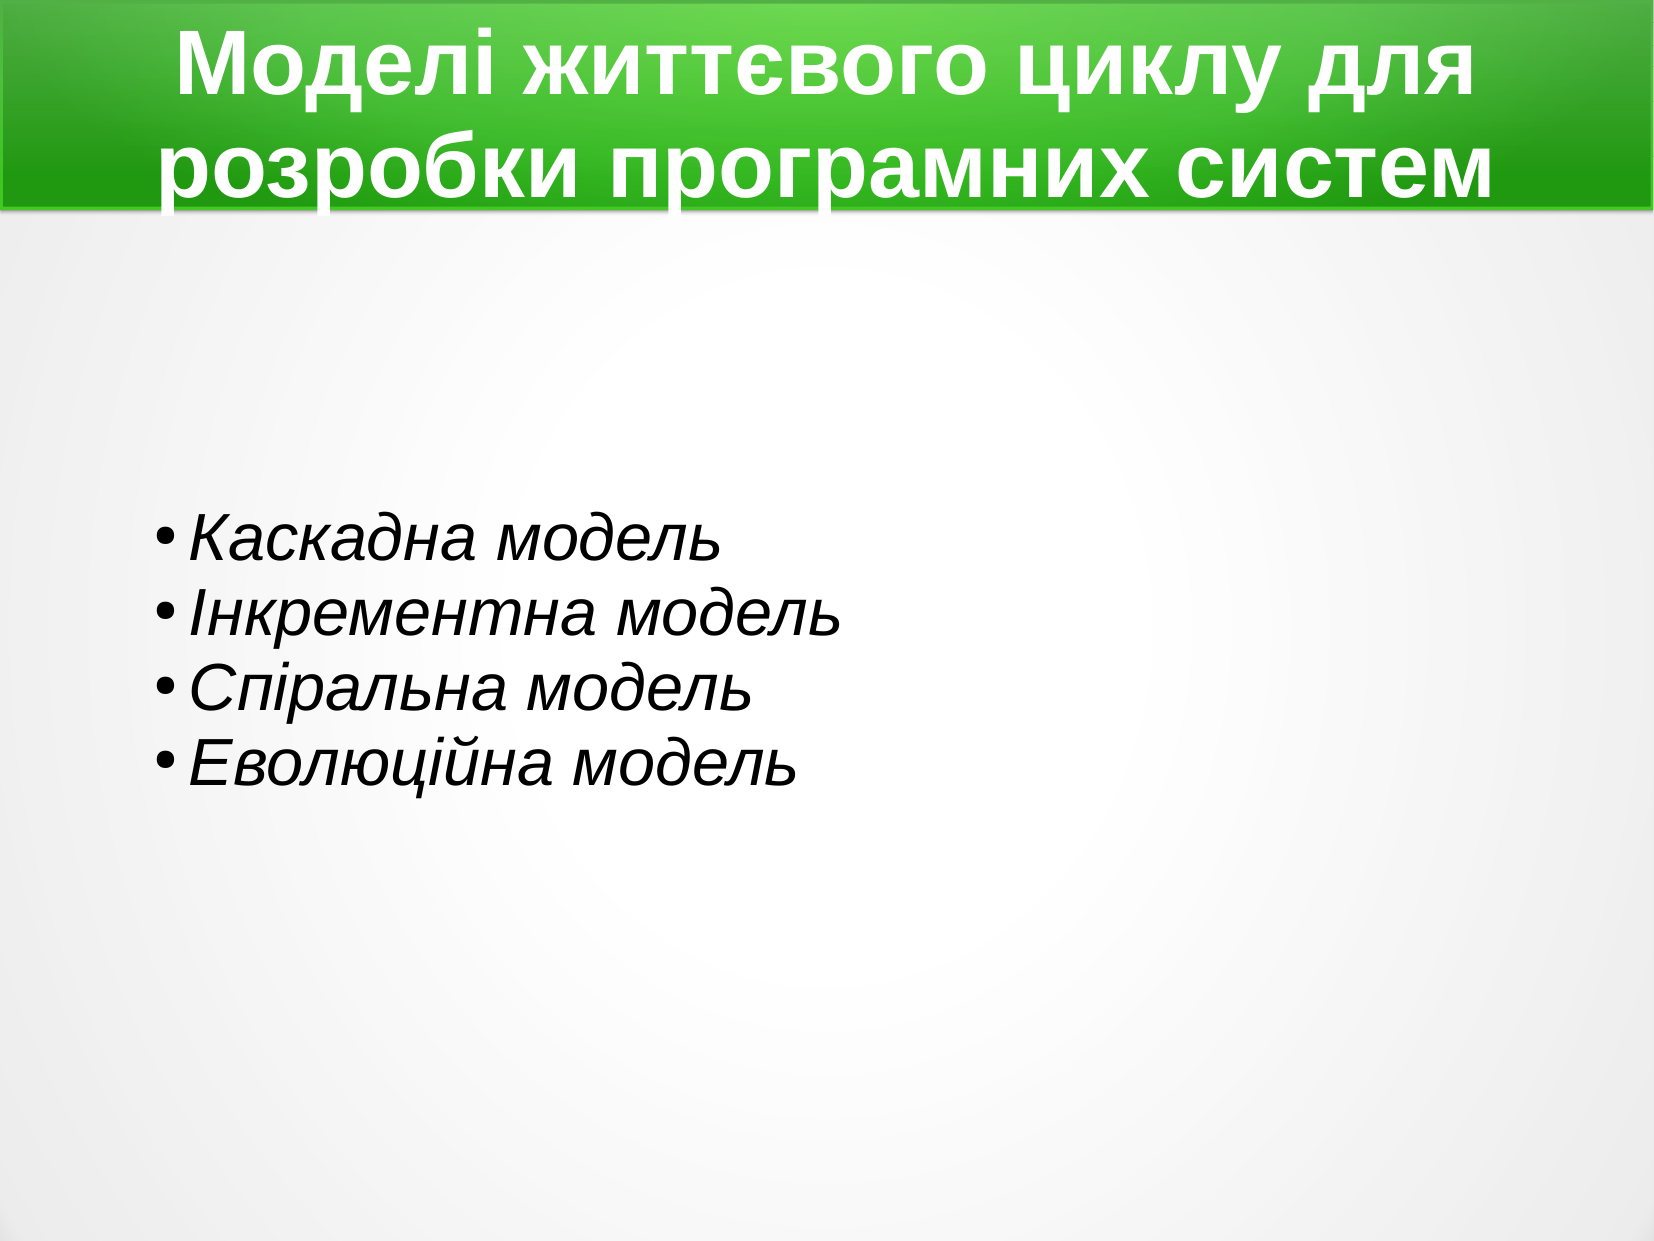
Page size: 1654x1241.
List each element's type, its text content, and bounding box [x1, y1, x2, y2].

subtitle Каскадна модель Інкрементна модель Спіральна модель Еволюційна модель [82, 290, 1538, 1010]
title Моделі життєвого циклу для розробки програмних систем [82, 11, 1571, 217]
